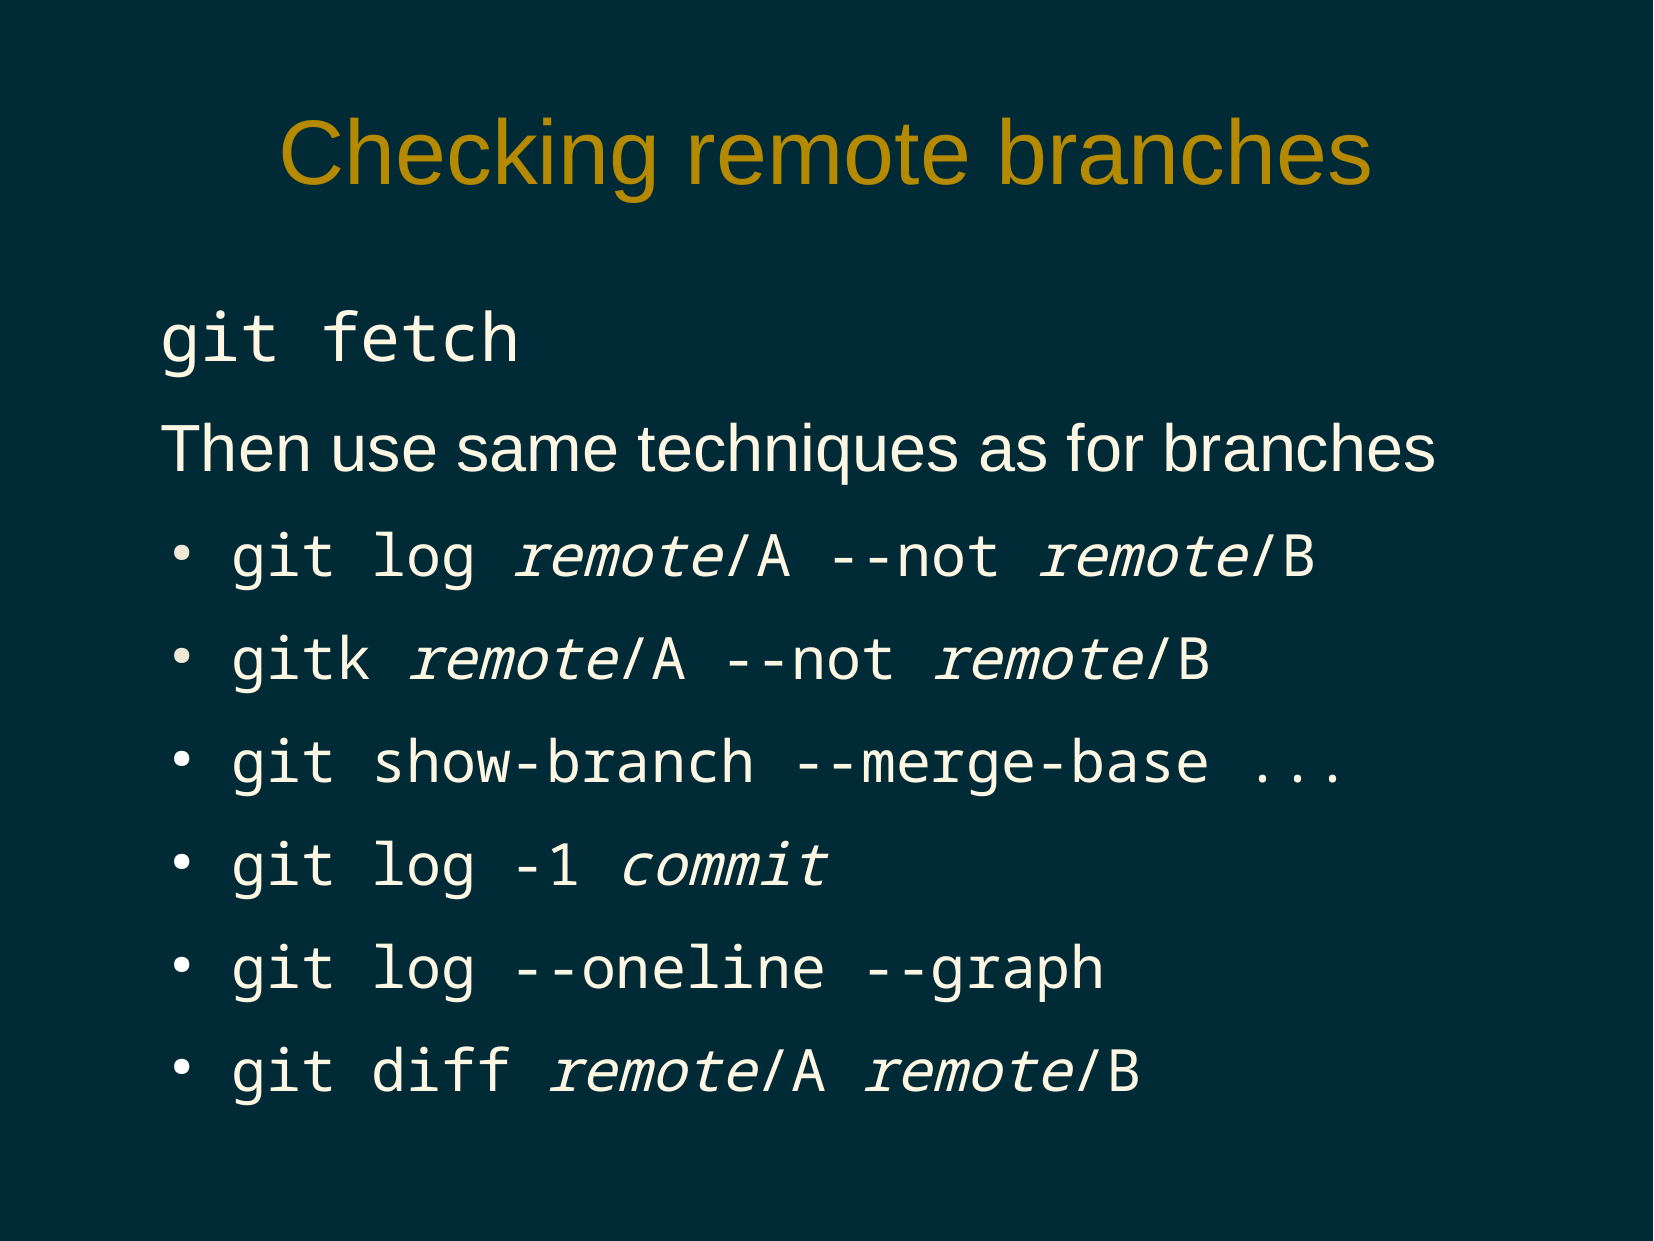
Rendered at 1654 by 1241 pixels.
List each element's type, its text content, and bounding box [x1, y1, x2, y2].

title Checking remote branches [82, 49, 1571, 257]
list git fetch Then use same techniques as for branches git log remote/A --not remote/B gitk remote/A --not remote/B git show-branch --merge-base ... git log -1 commit git log --oneline --graph git diff remote/A remote/B [82, 290, 1571, 1109]
